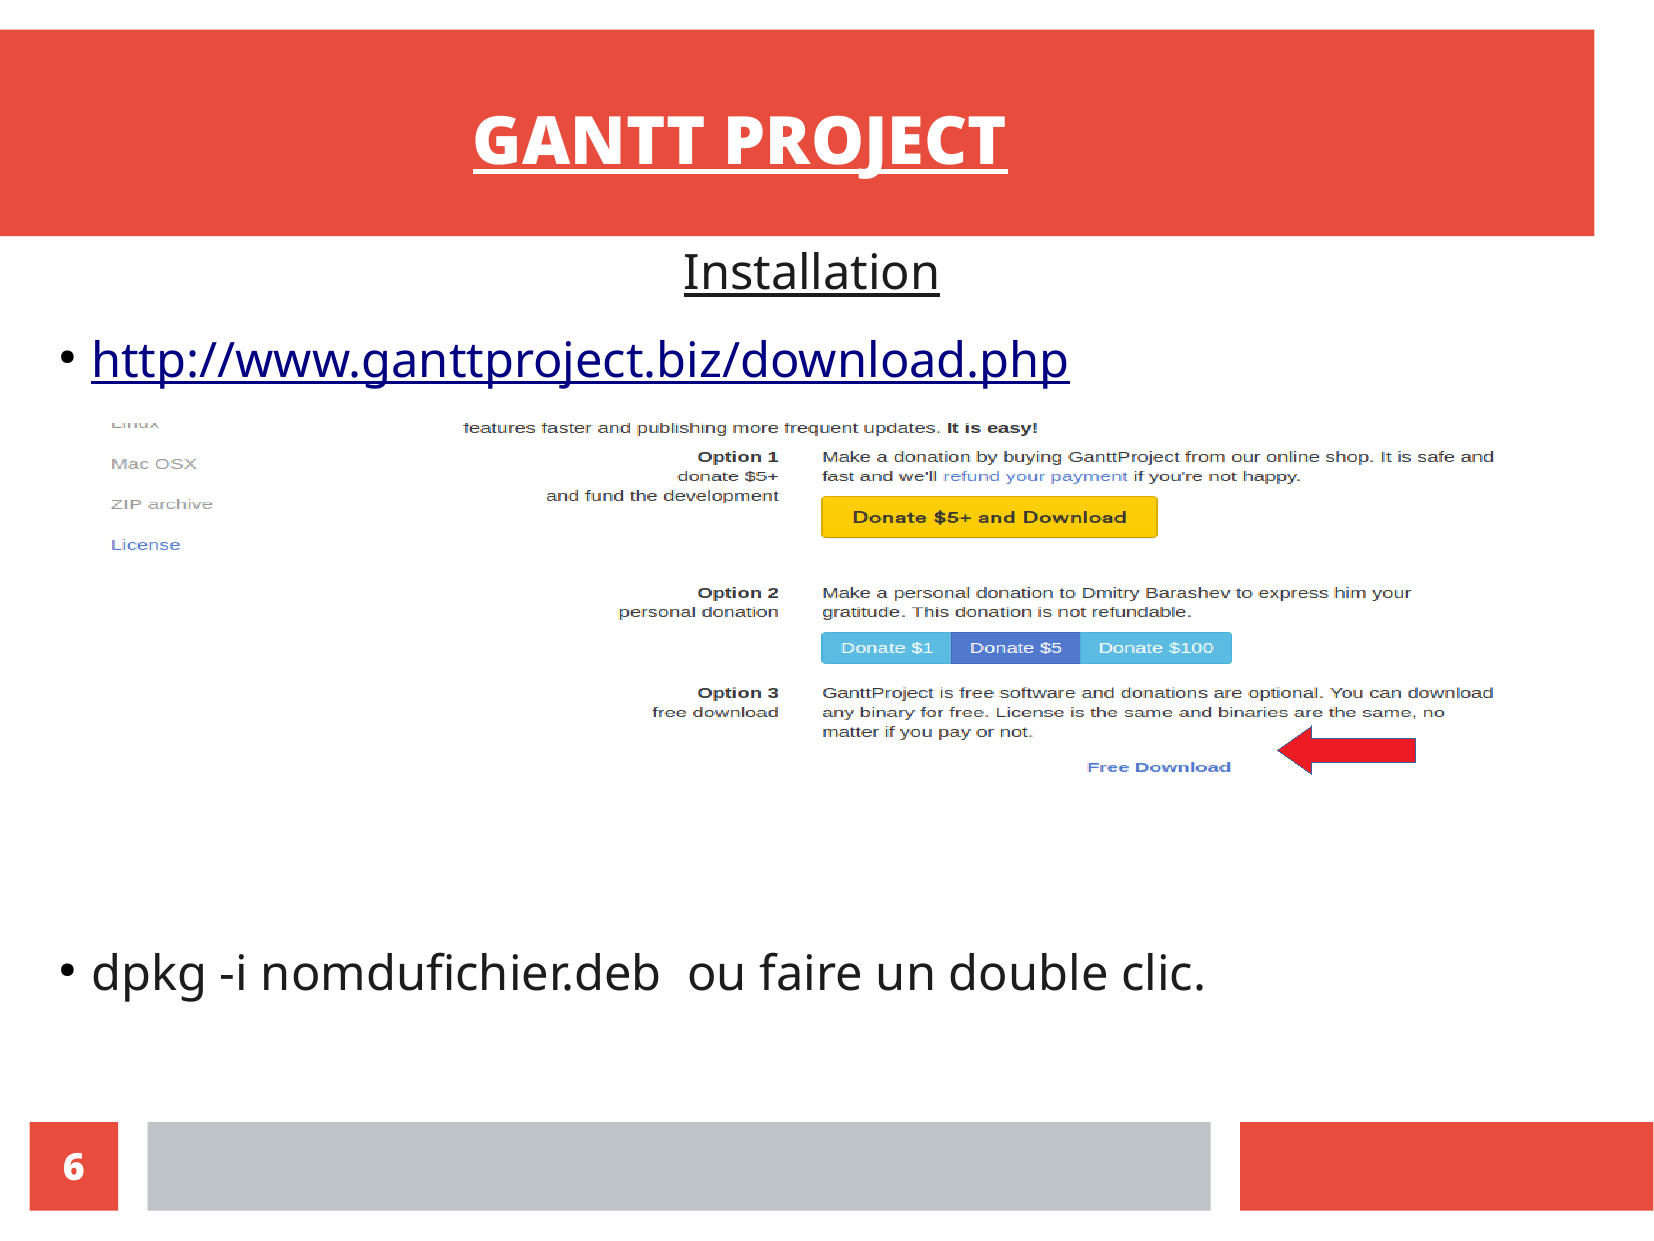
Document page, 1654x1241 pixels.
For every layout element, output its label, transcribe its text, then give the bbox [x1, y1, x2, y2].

text_box [1277, 725, 1416, 775]
picture [87, 423, 1565, 793]
title GANTT PROJECT [472, 36, 1228, 184]
list Installation http://www.ganttproject.biz/download.php dpkg -i nomdufichier.deb ou faire un double clic. [59, 237, 1565, 1006]
